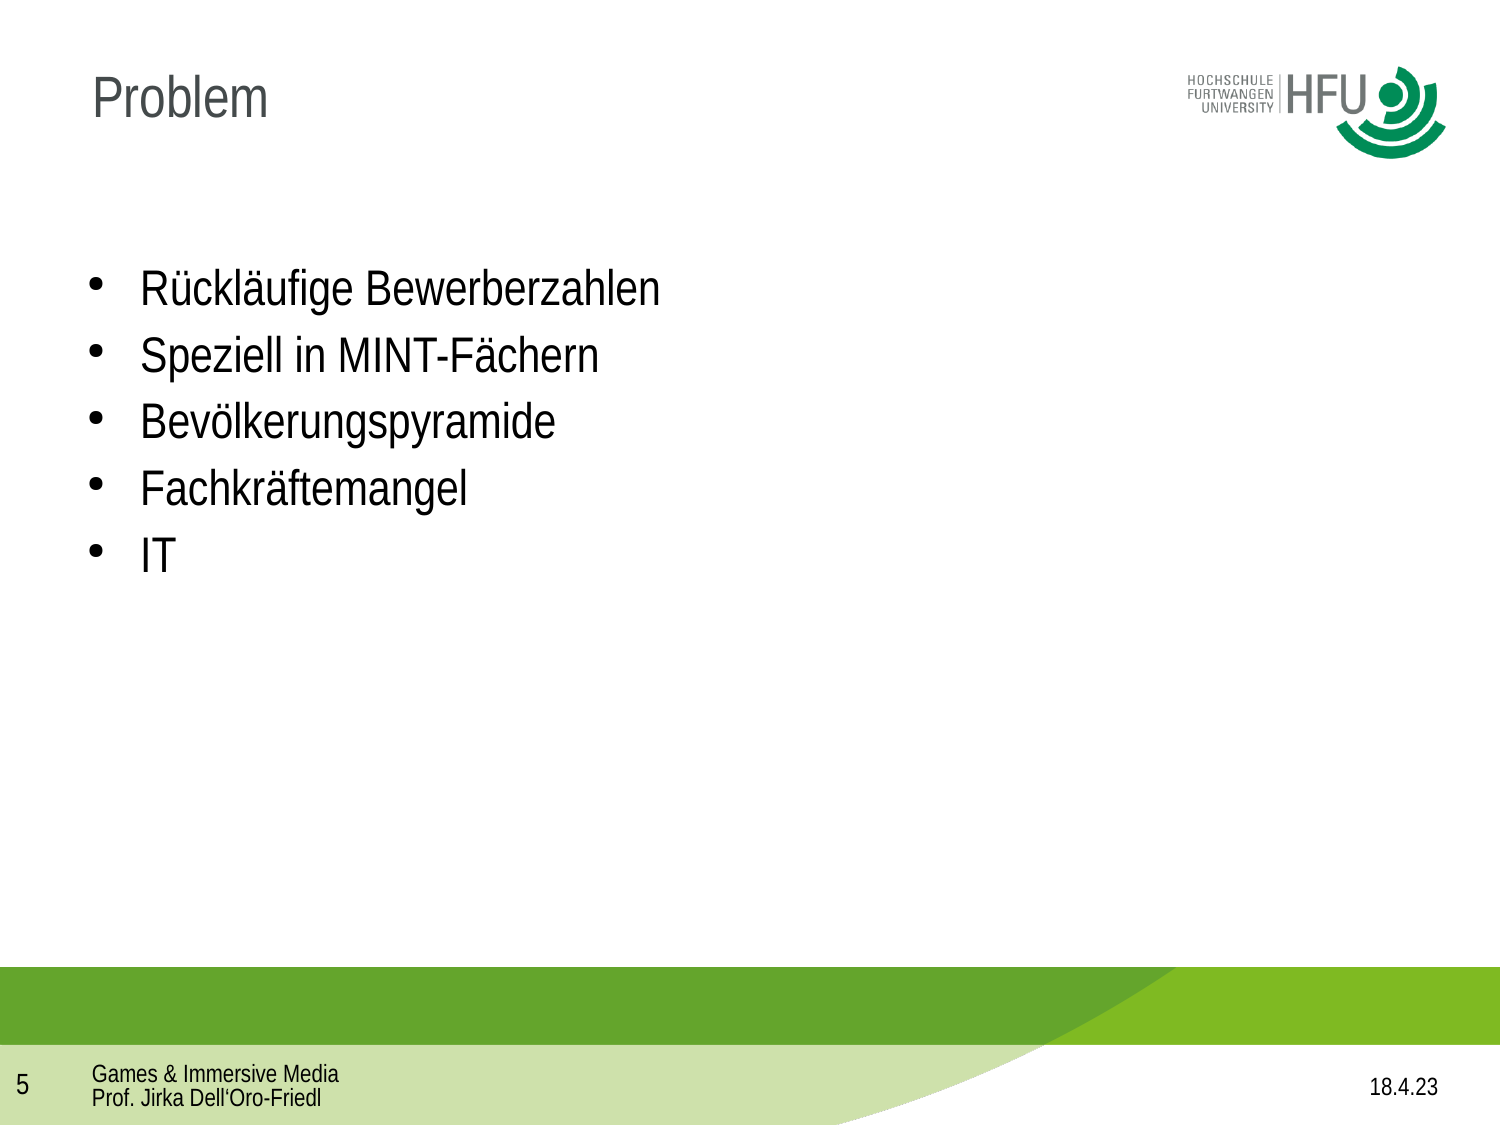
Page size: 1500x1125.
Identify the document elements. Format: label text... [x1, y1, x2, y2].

picture [0, 967, 1500, 1125]
picture [1166, 53, 1454, 164]
list Rückläufige Bewerberzahlen Speziell in MINT-Fächern Bevölkerungspyramide Fachkräftemangel IT [54, 248, 1425, 728]
title Problem [77, 64, 1353, 153]
